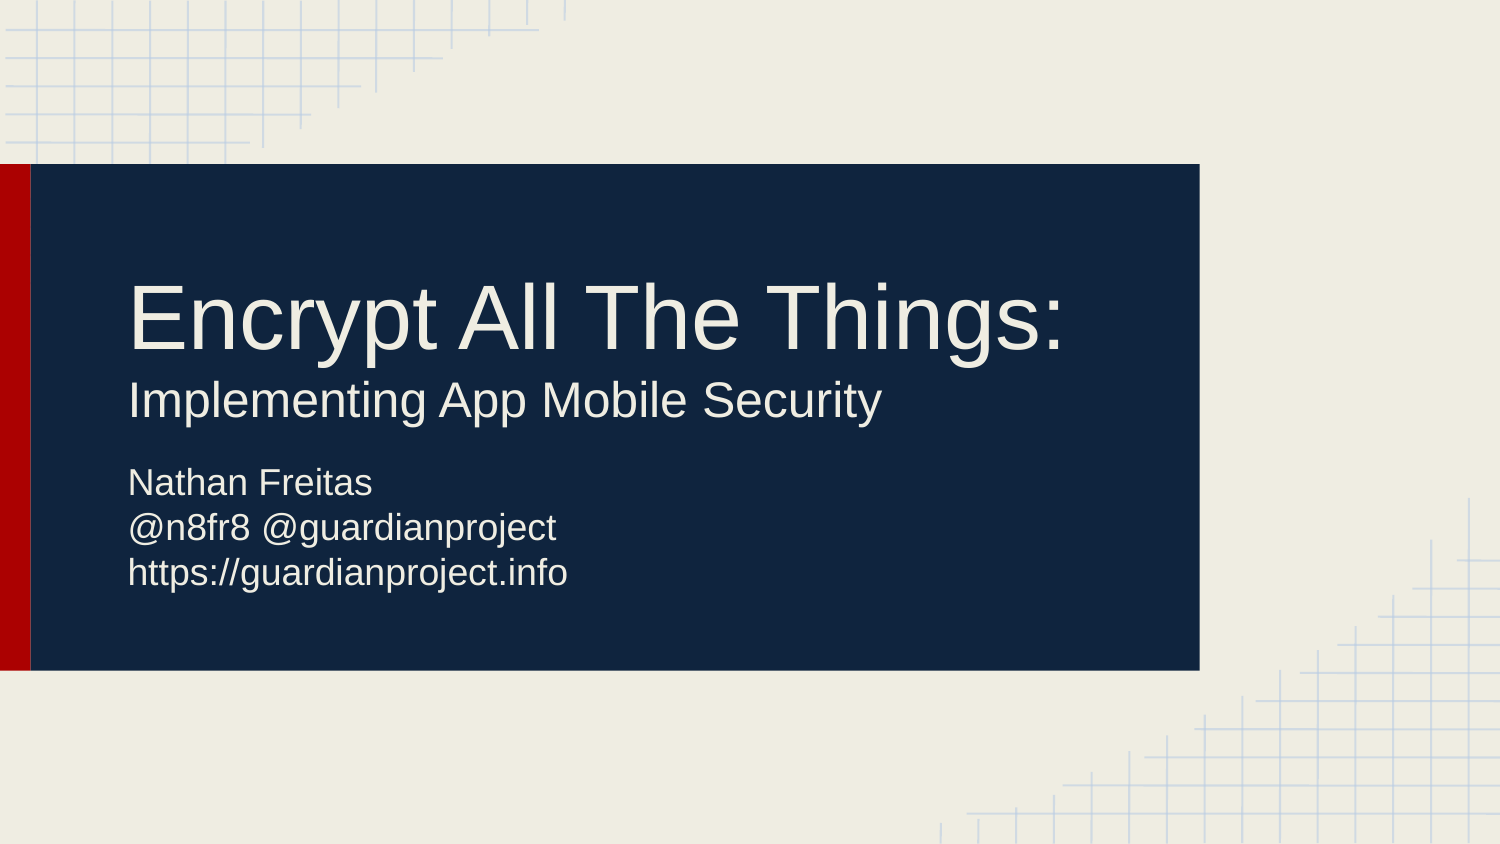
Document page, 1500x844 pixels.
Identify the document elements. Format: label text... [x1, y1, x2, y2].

subtitle Nathan Freitas @n8fr8 @guardianproject https://guardianproject.info [112, 442, 1163, 656]
title Encrypt All The Things: Implementing App Mobile Security [112, 278, 1163, 442]
